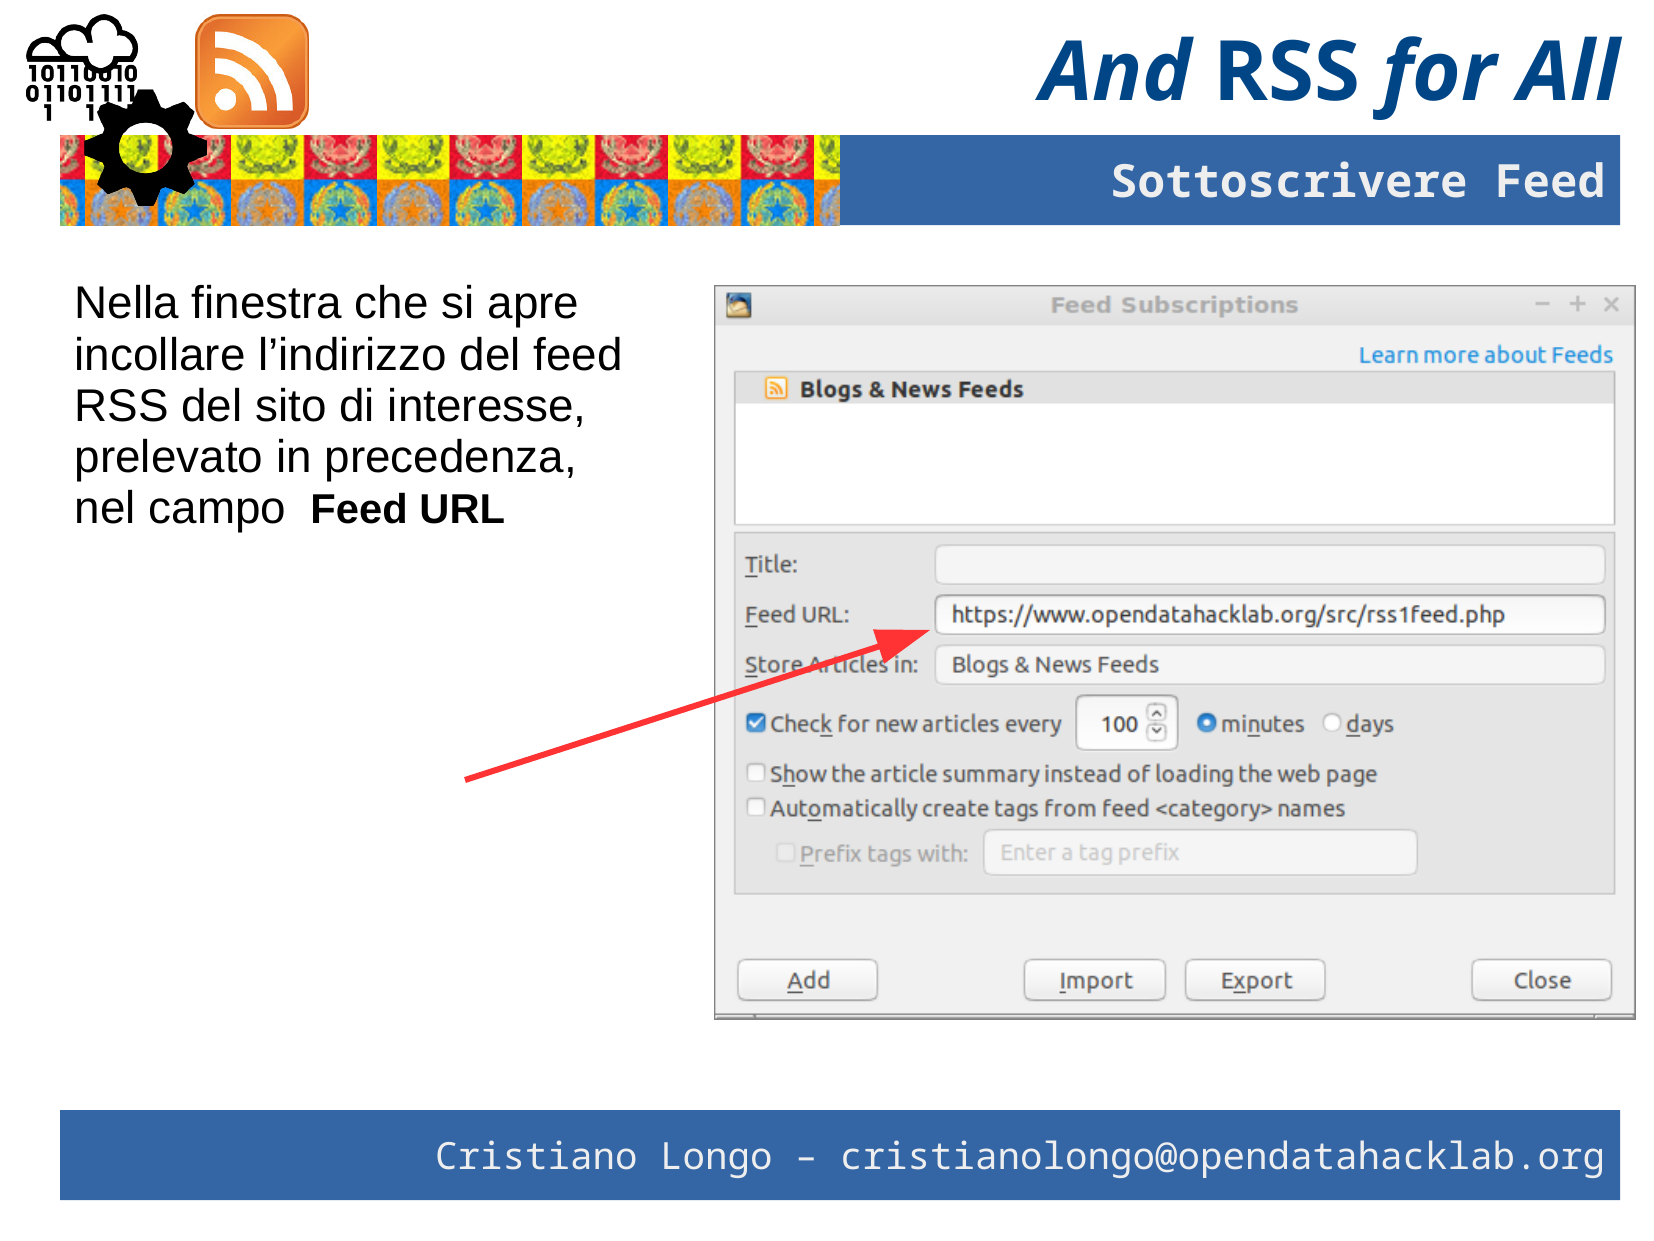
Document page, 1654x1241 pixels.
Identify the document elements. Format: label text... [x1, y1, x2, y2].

text_box Cristiano Longo – cristianolongo@opendatahacklab.org [60, 1110, 1621, 1201]
text_box Nella finestra che si apre incollare l’indirizzo del feed RSS del sito di interesse, prelevato in precedenza, nel campo Feed URL [60, 270, 661, 661]
picture [714, 285, 1636, 1021]
text_box [60, 135, 840, 226]
text_box Sottoscrivere Feed [840, 135, 1621, 226]
picture [26, 14, 309, 206]
text_box And RSS for All [870, 4, 1636, 214]
